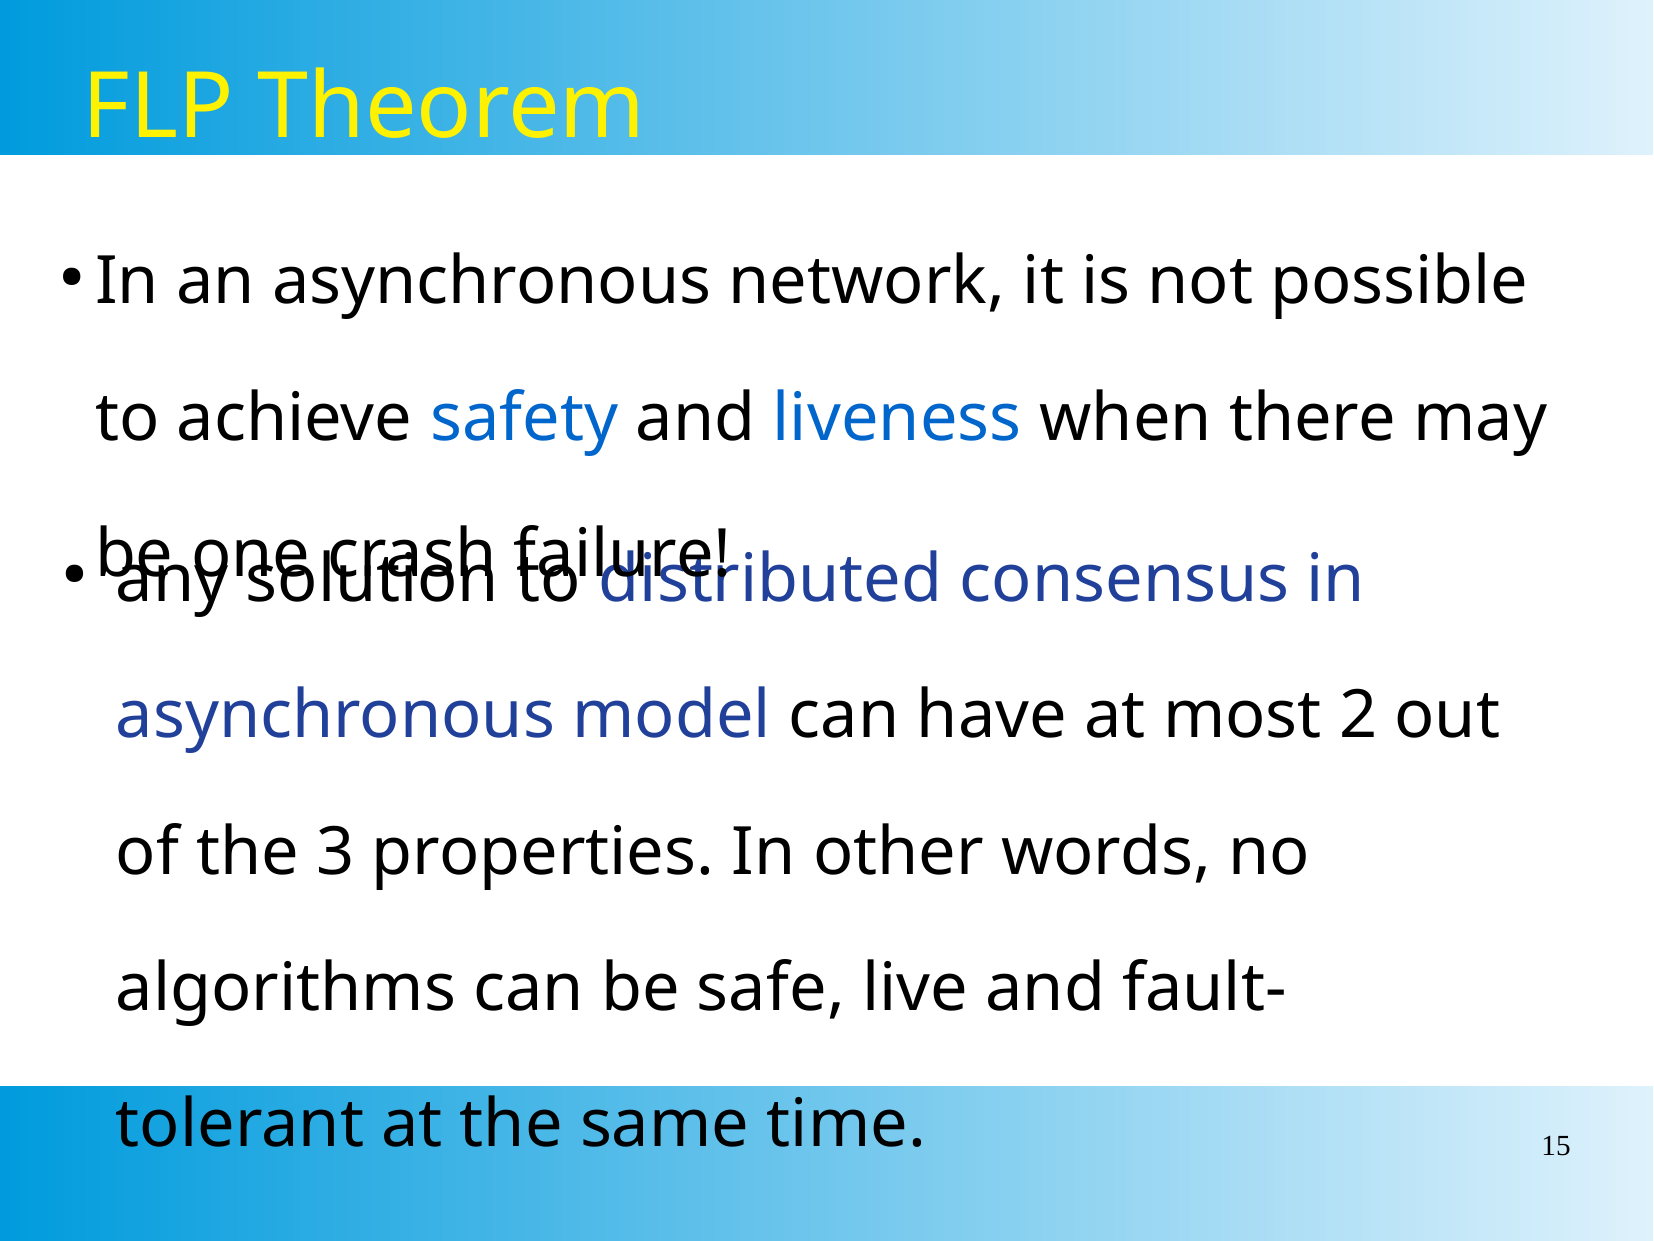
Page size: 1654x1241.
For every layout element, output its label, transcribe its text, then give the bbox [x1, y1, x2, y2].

title FLP Theorem [82, 49, 1571, 155]
text_box In an asynchronous network, it is not possible to achieve safety and liveness when there may be one crash failure! [45, 180, 1576, 496]
list any solution to distributed consensus in asynchronous model can have at most 2 out of the 3 properties. In other words, no algorithms can be safe, live and fault-tolerant at the same time. [45, 496, 1534, 721]
